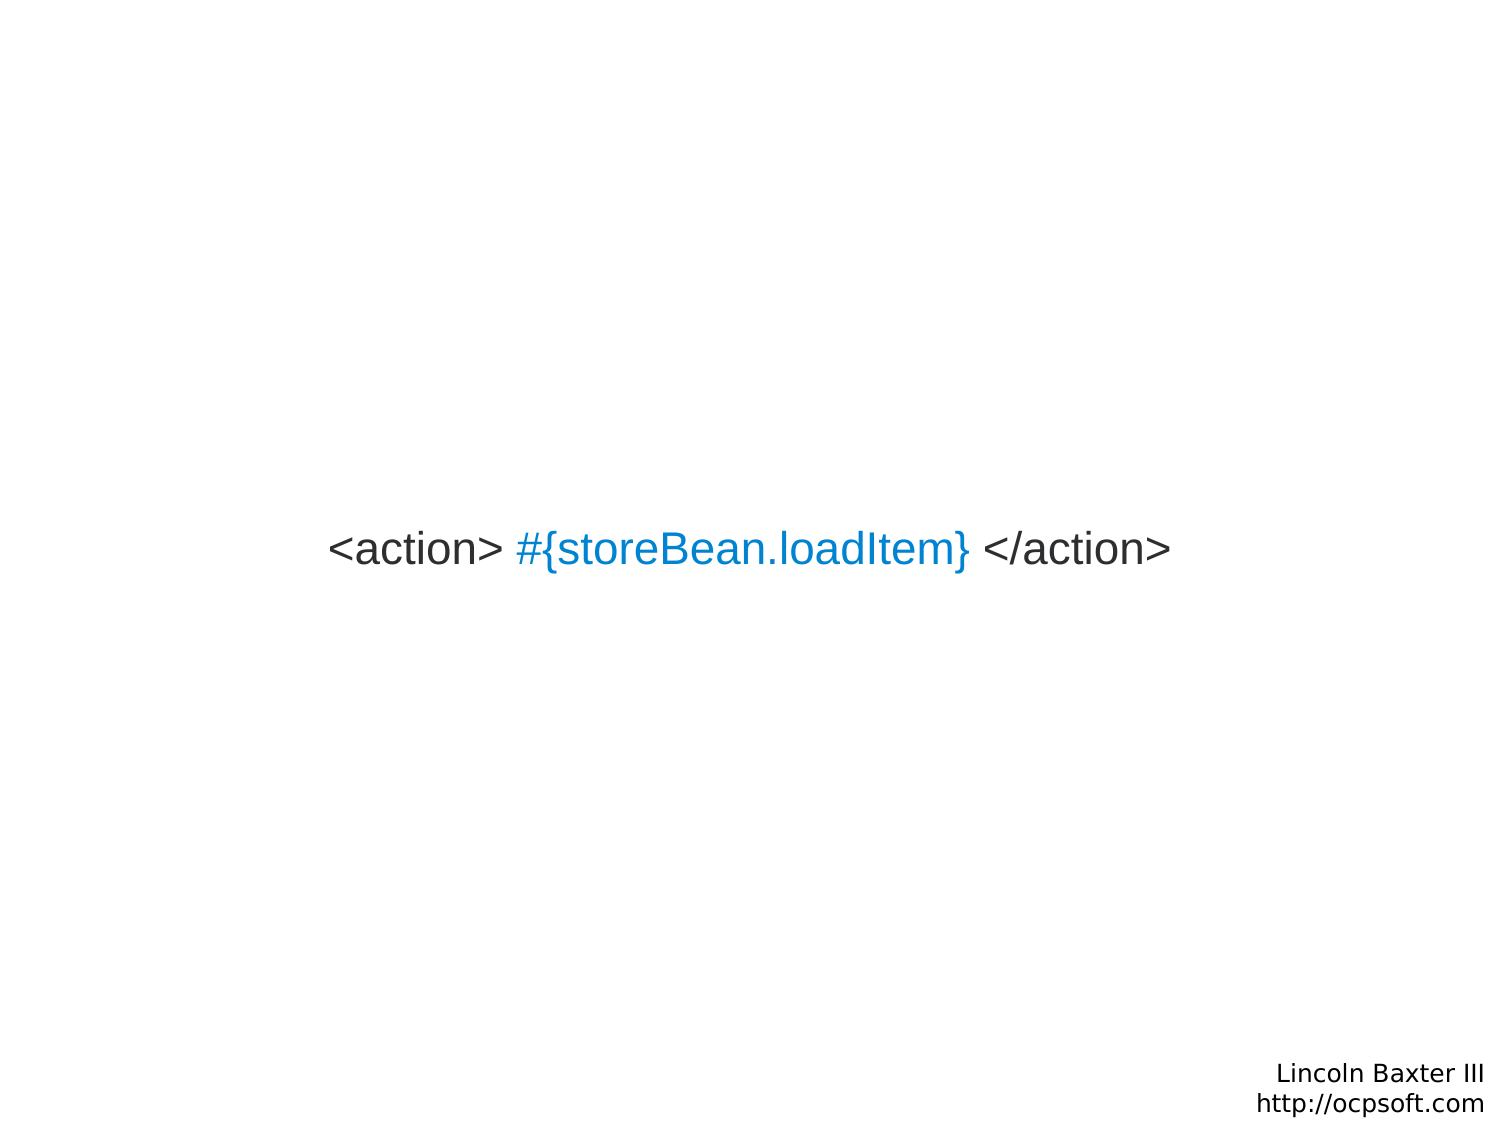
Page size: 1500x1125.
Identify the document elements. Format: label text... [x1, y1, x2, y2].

subtitle <action> #{storeBean.loadItem} </action> [75, 112, 1425, 931]
